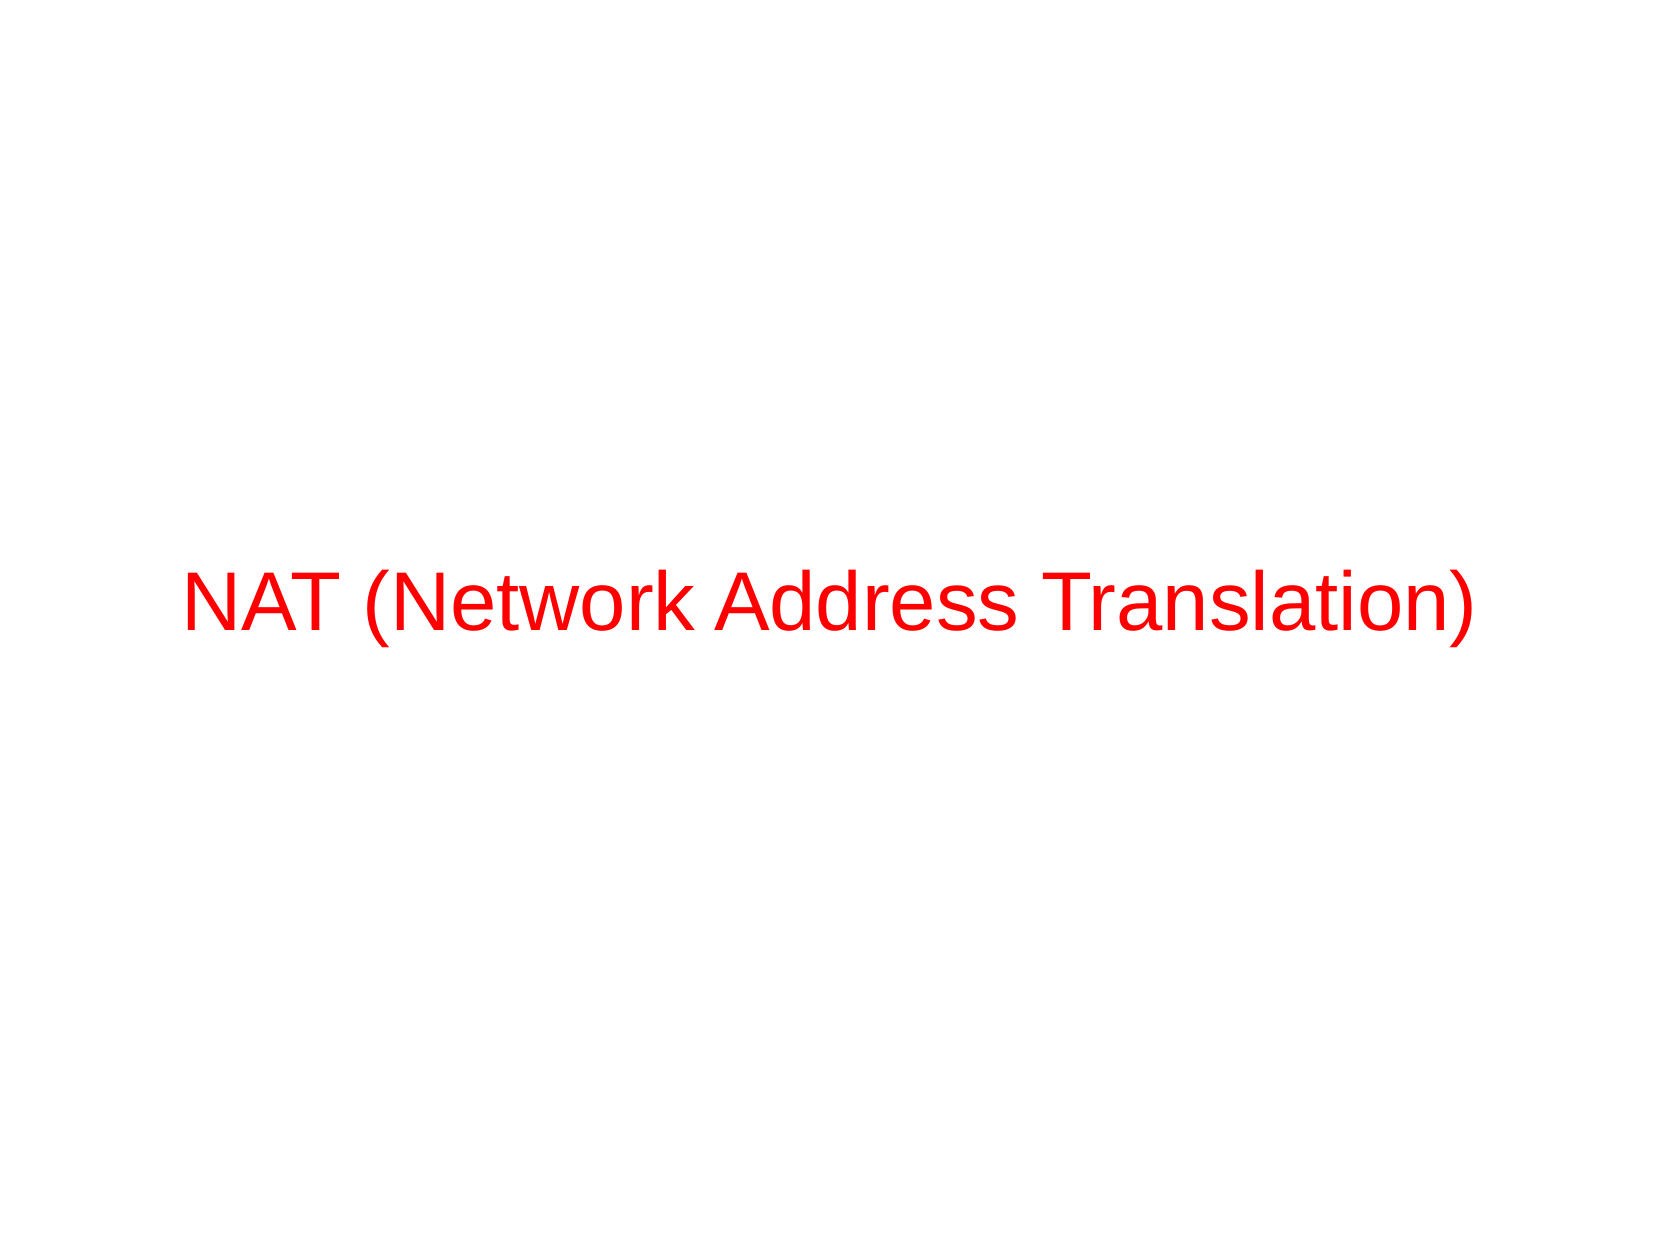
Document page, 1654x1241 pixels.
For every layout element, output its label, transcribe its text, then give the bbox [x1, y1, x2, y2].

title NAT (Network Address Translation) [17, 498, 1642, 706]
